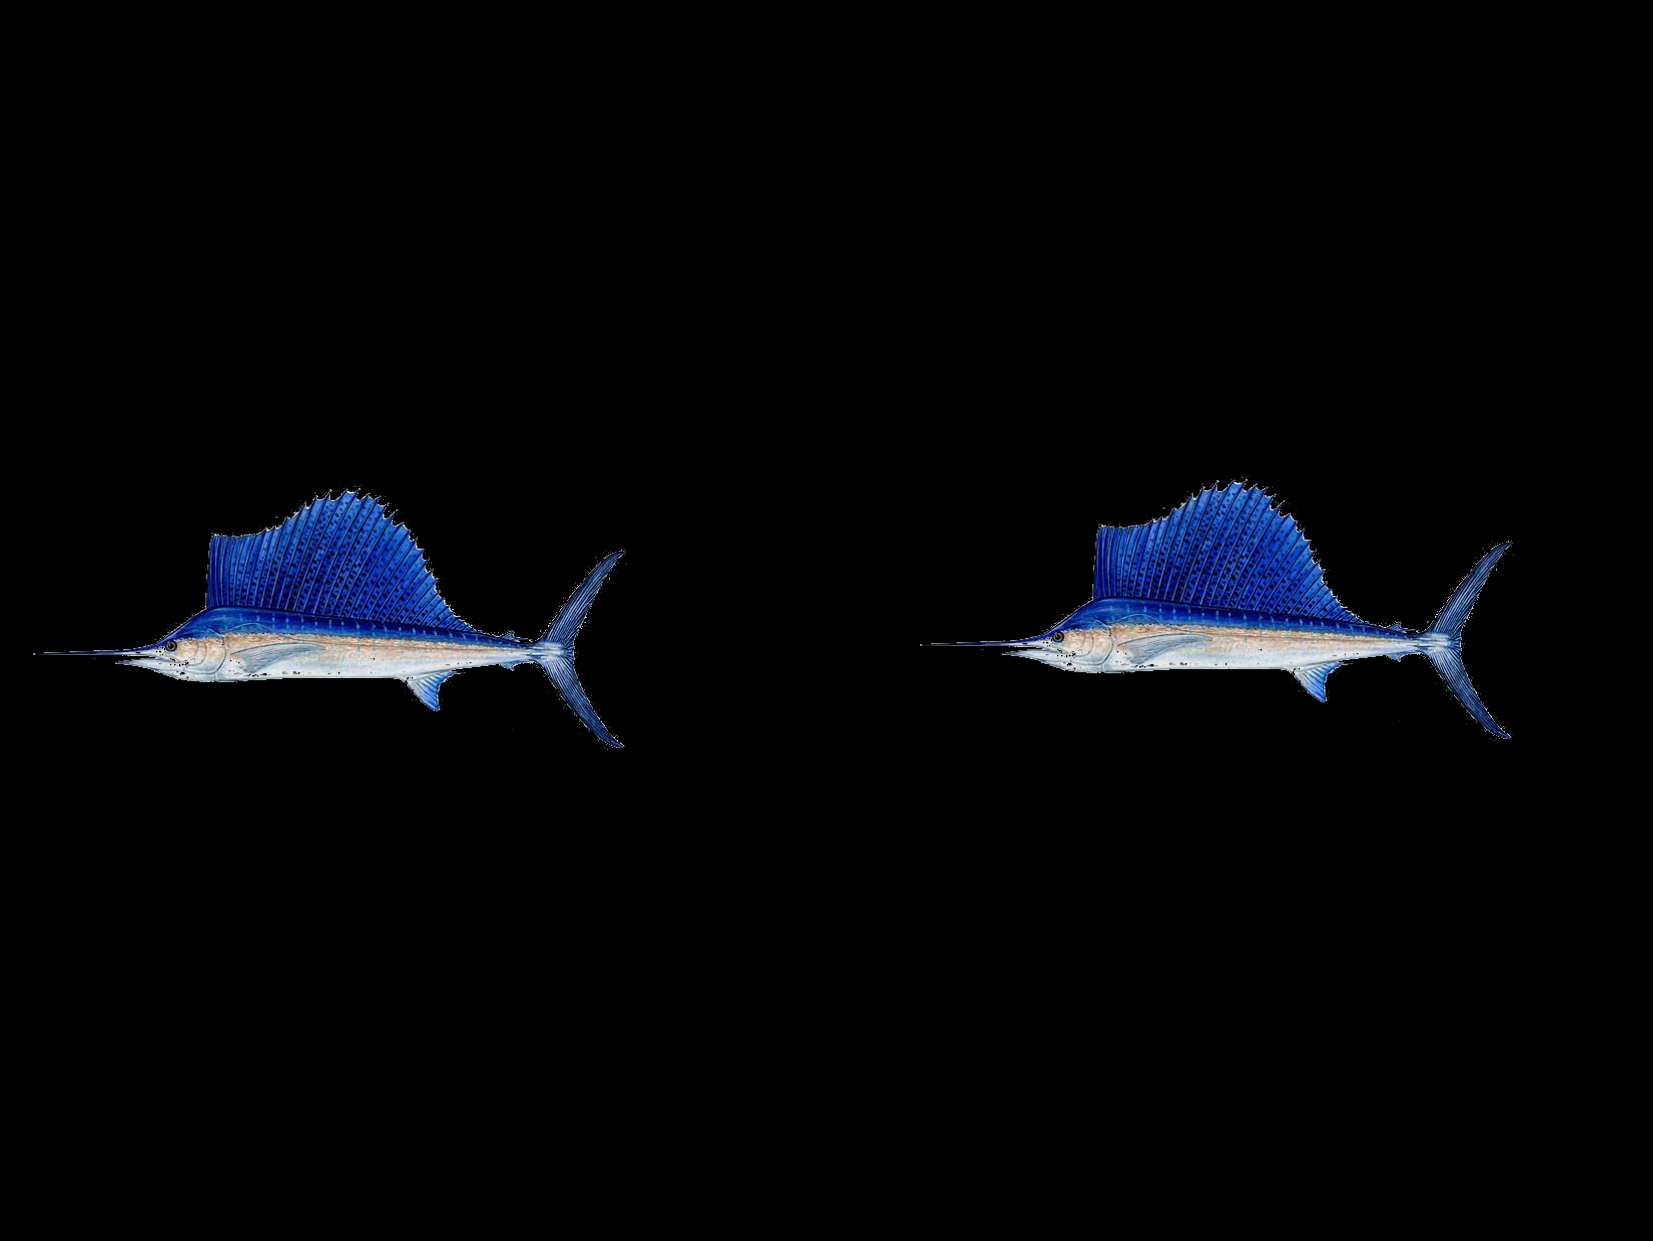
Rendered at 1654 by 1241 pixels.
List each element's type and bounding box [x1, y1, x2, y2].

picture [26, 484, 627, 769]
picture [913, 475, 1514, 760]
